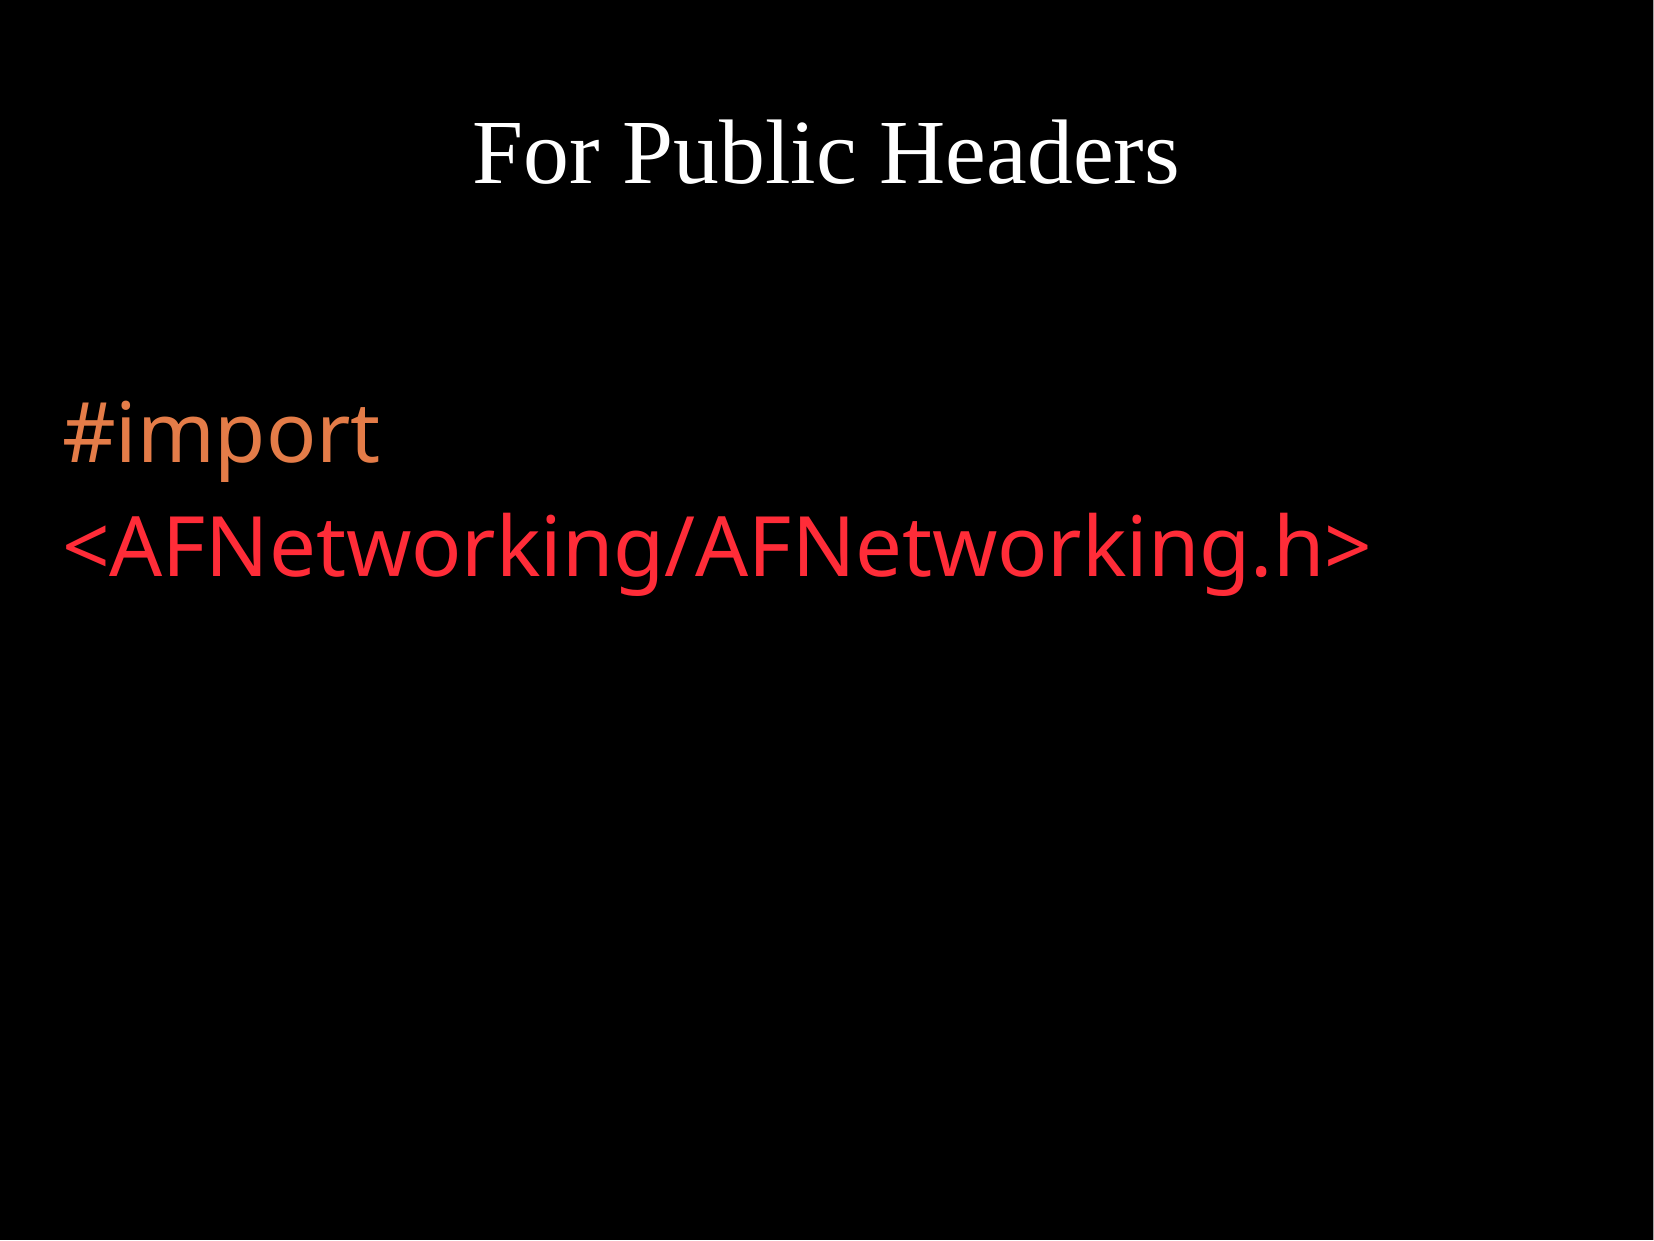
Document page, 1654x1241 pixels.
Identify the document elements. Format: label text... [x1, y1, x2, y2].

text_box #import <AFNetworking/AFNetworking.h> [47, 366, 1615, 493]
picture [59, 561, 1548, 1152]
title For Public Headers [82, 49, 1571, 257]
